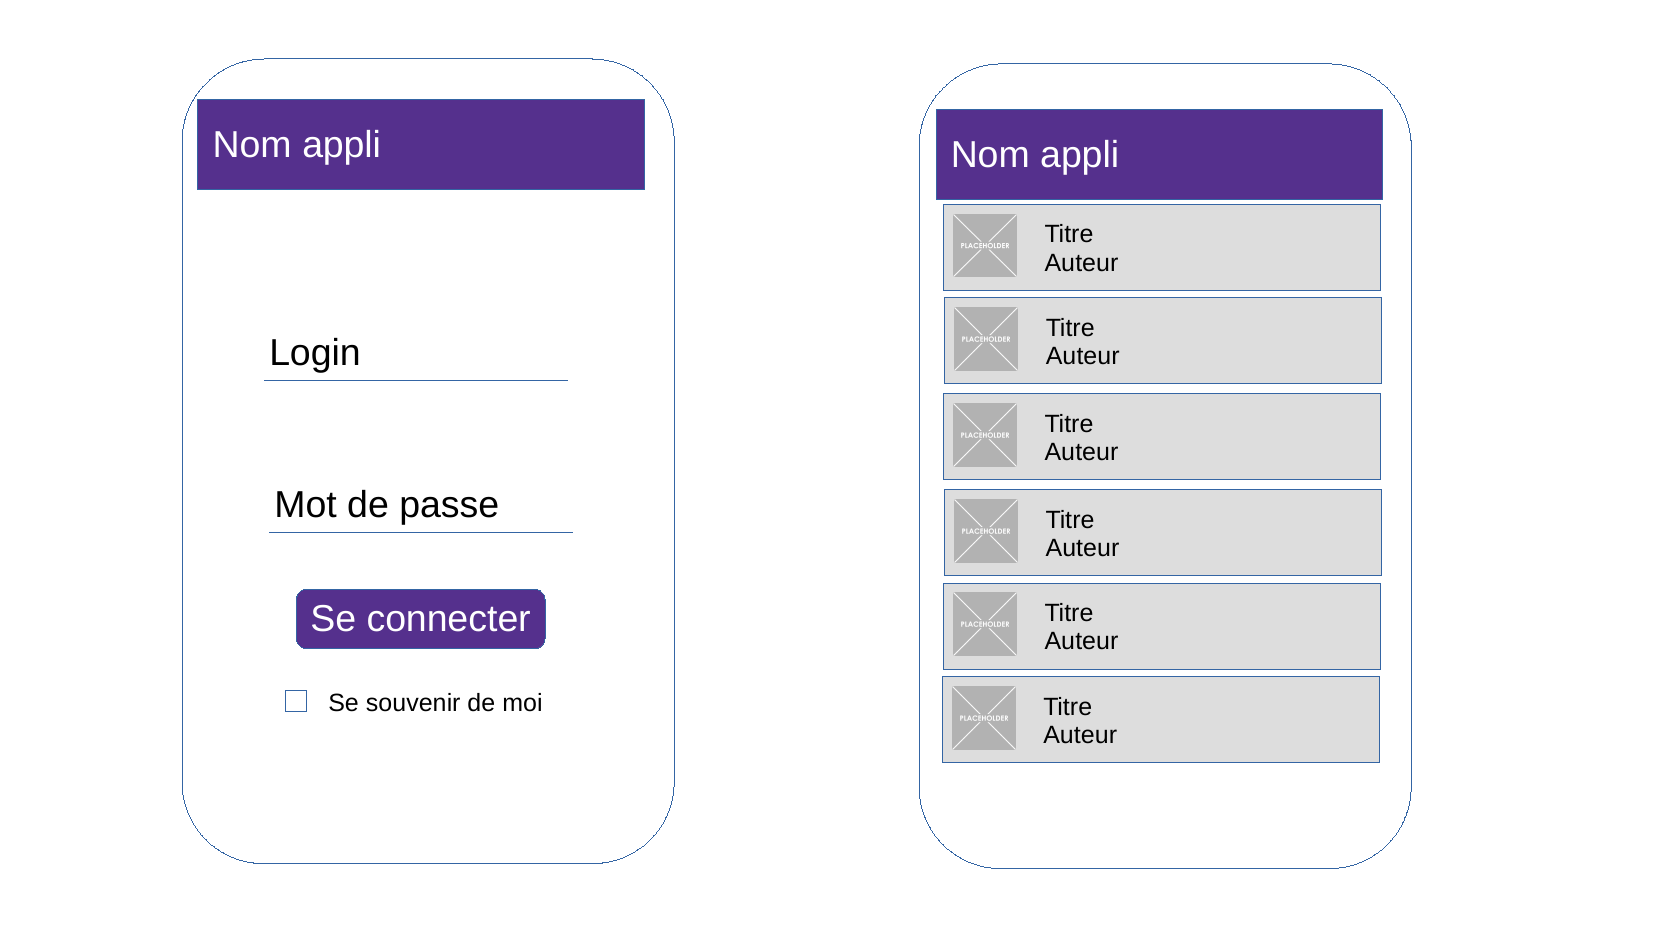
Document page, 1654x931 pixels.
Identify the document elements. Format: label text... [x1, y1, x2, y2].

text_box [919, 63, 1412, 869]
text_box Se souvenir de moi [313, 681, 565, 726]
text_box Titre Auteur [1029, 591, 1134, 663]
picture [952, 686, 1016, 750]
text_box Mot de passe [259, 476, 590, 533]
text_box Se connecter [296, 589, 546, 649]
text_box Titre Auteur [1030, 498, 1135, 570]
text_box Nom appli [197, 99, 645, 190]
text_box Login [254, 323, 585, 381]
text_box Titre Auteur [1030, 306, 1135, 378]
picture [953, 403, 1017, 467]
text_box Titre Auteur [1029, 402, 1134, 474]
text_box Titre Auteur [1028, 685, 1133, 757]
picture [954, 499, 1018, 563]
text_box Nom appli [936, 109, 1383, 200]
picture [953, 214, 1017, 277]
text_box Titre Auteur [1029, 212, 1134, 284]
picture [953, 592, 1017, 656]
picture [954, 307, 1018, 371]
text_box [182, 58, 675, 864]
